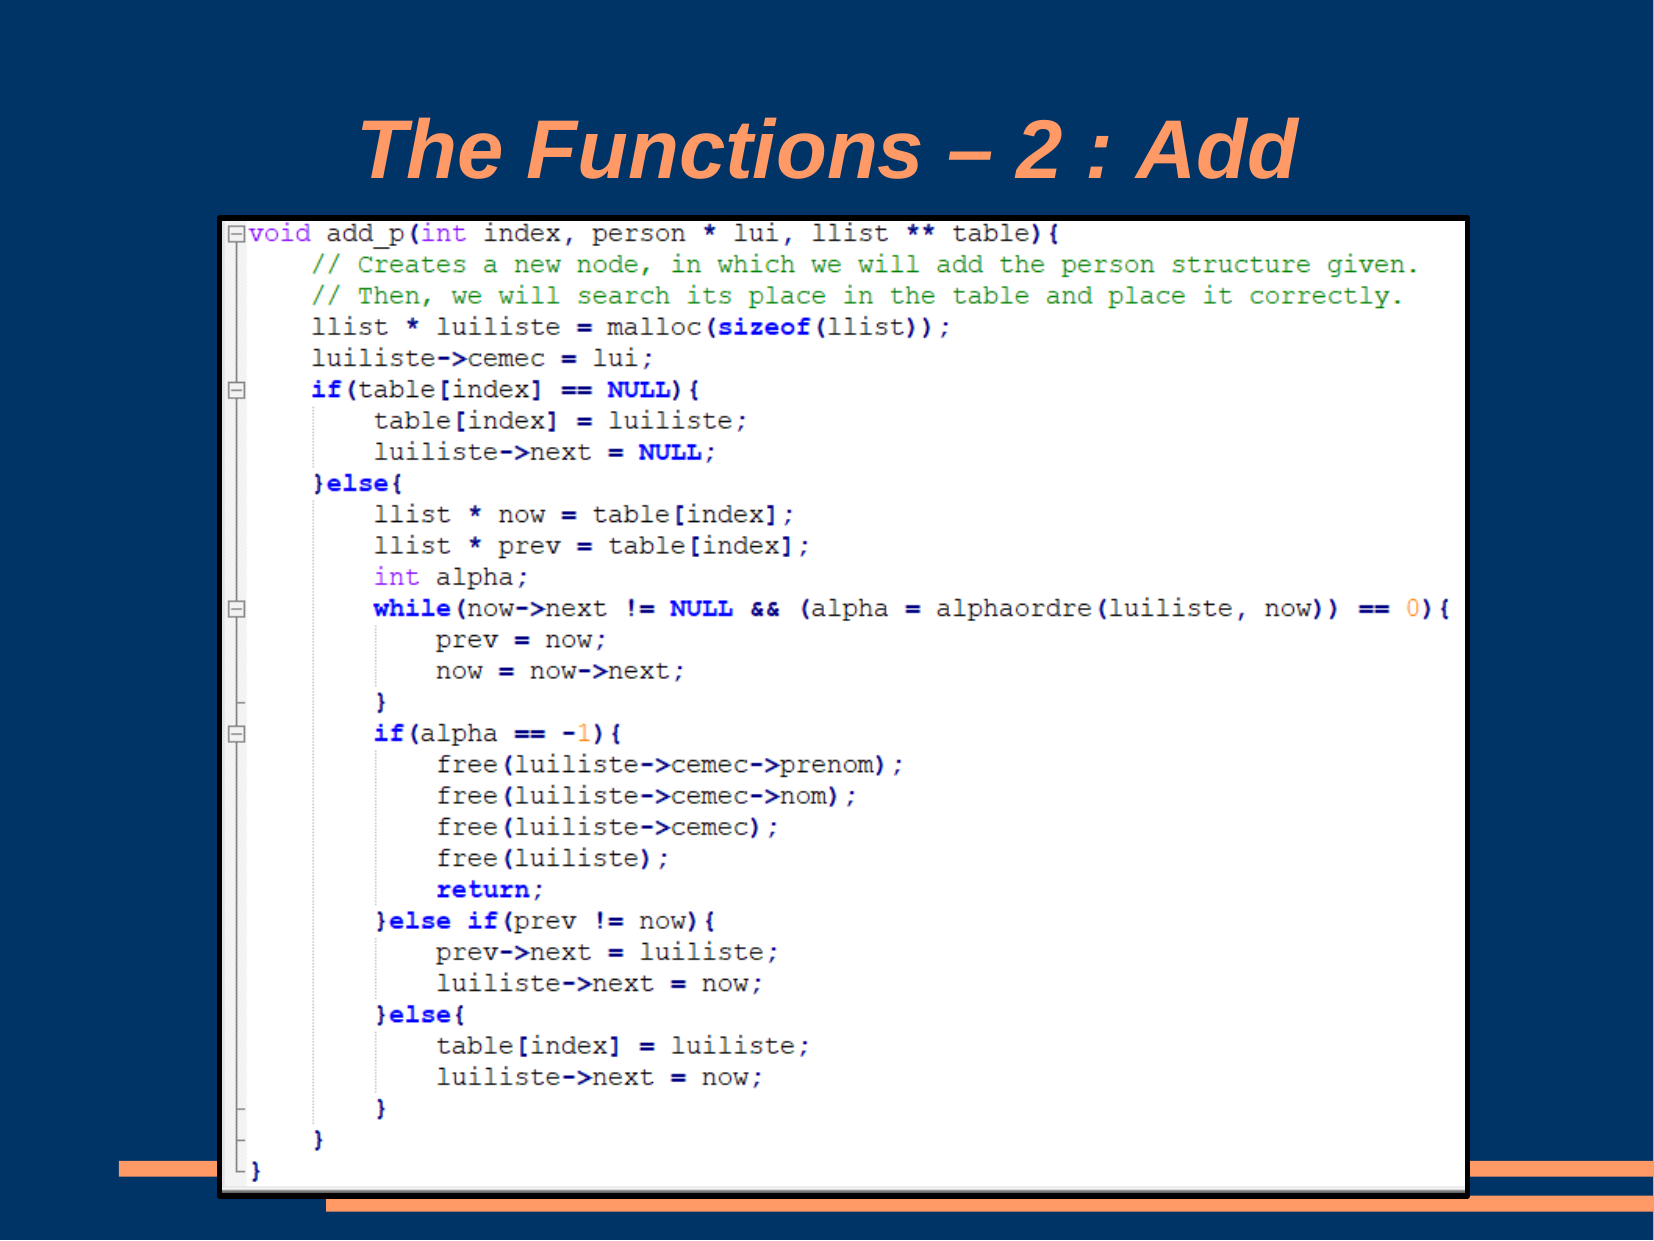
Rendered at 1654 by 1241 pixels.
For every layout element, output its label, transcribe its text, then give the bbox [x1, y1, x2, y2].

title The Functions – 2 : Add [121, 46, 1534, 254]
picture [222, 221, 1465, 1193]
